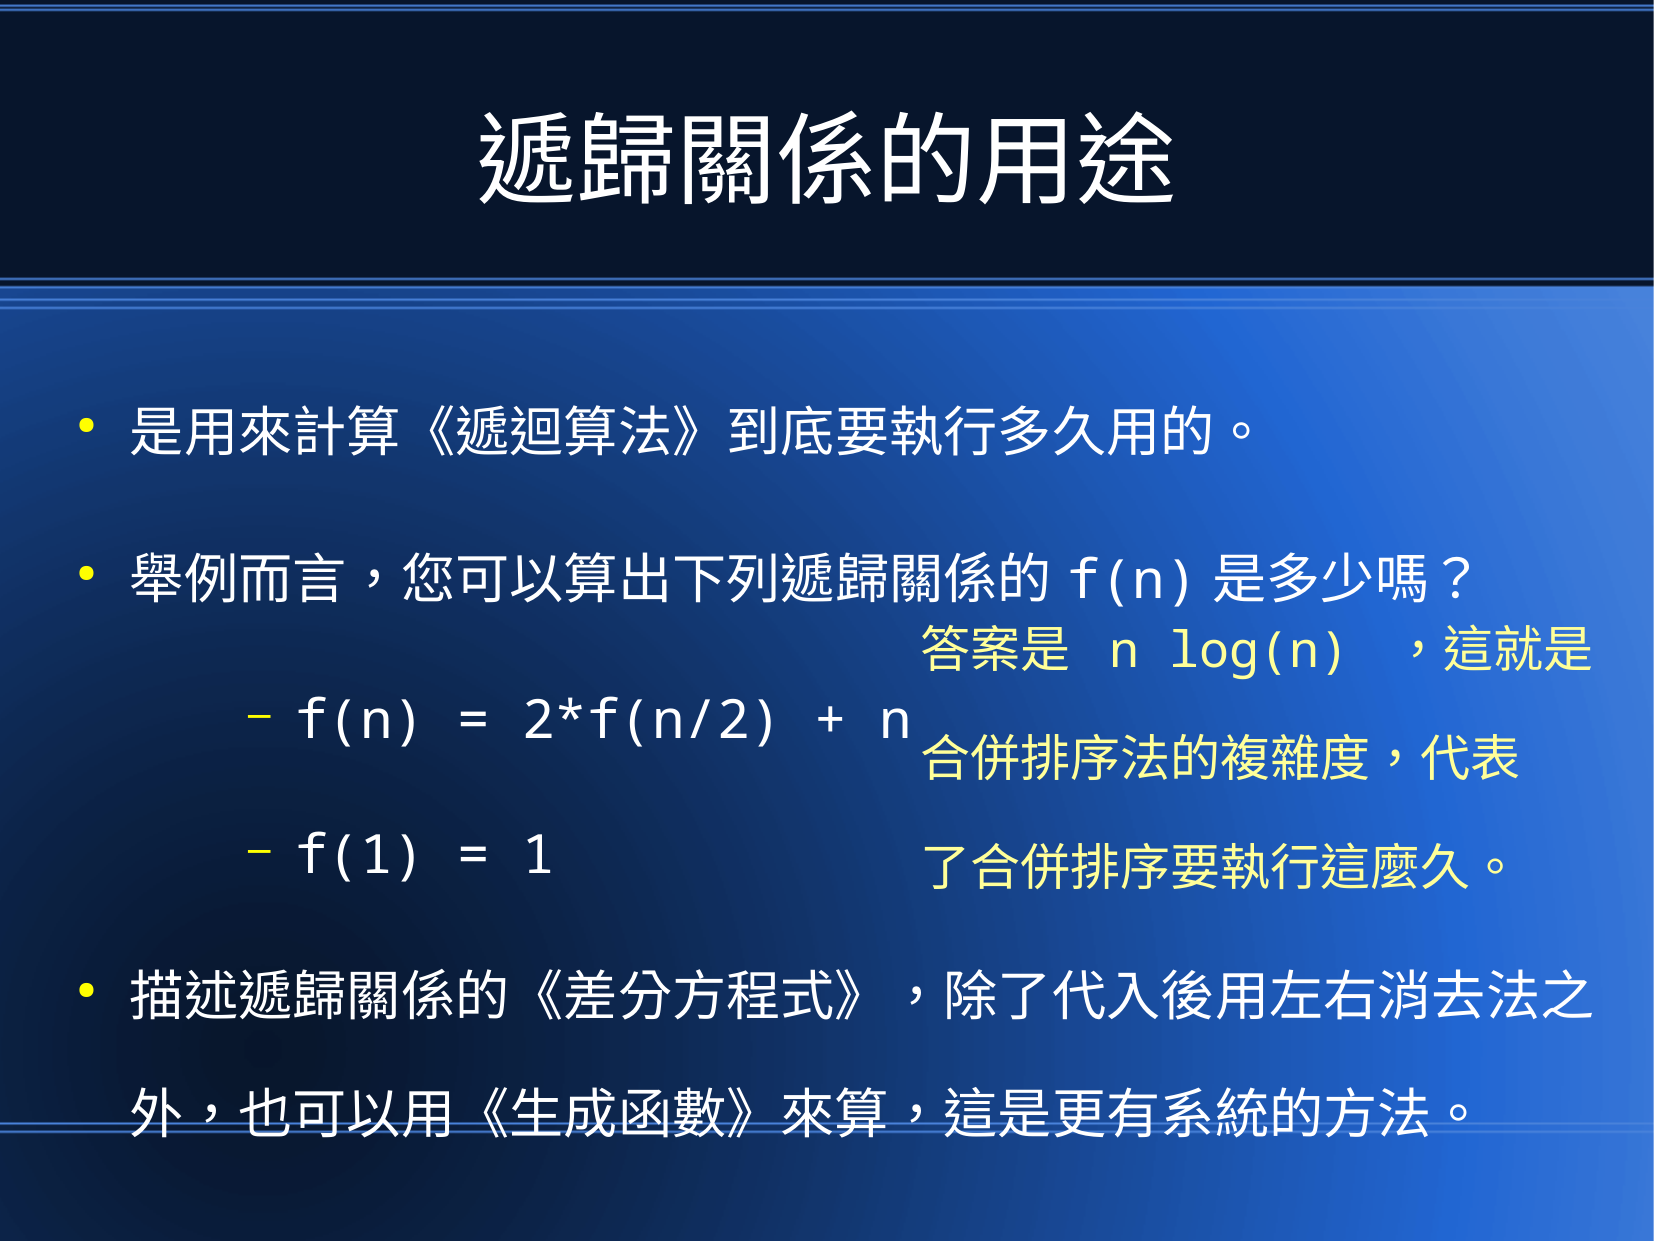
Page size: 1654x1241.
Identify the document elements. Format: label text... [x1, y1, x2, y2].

picture [0, 0, 1654, 1241]
text_box 答案是 n log(n) ，這就是 合併排序法的複雜度，代表 了合併排序要執行這麼久。 [905, 566, 1560, 821]
list 是用來計算《遞迴算法》到底要執行多久用的。 舉例而言，您可以算出下列遞歸關係的f(n)是多少嗎？ f(n) = 2*f(n/2) + n f(1) = 1 描述遞歸關係的《差分方程式》，除了代入後用左右消去法之外，也可以用《生成函數》來算，這是更有系統的方法。 [59, 348, 1642, 1241]
title 遞歸關係的用途 [82, 49, 1571, 257]
